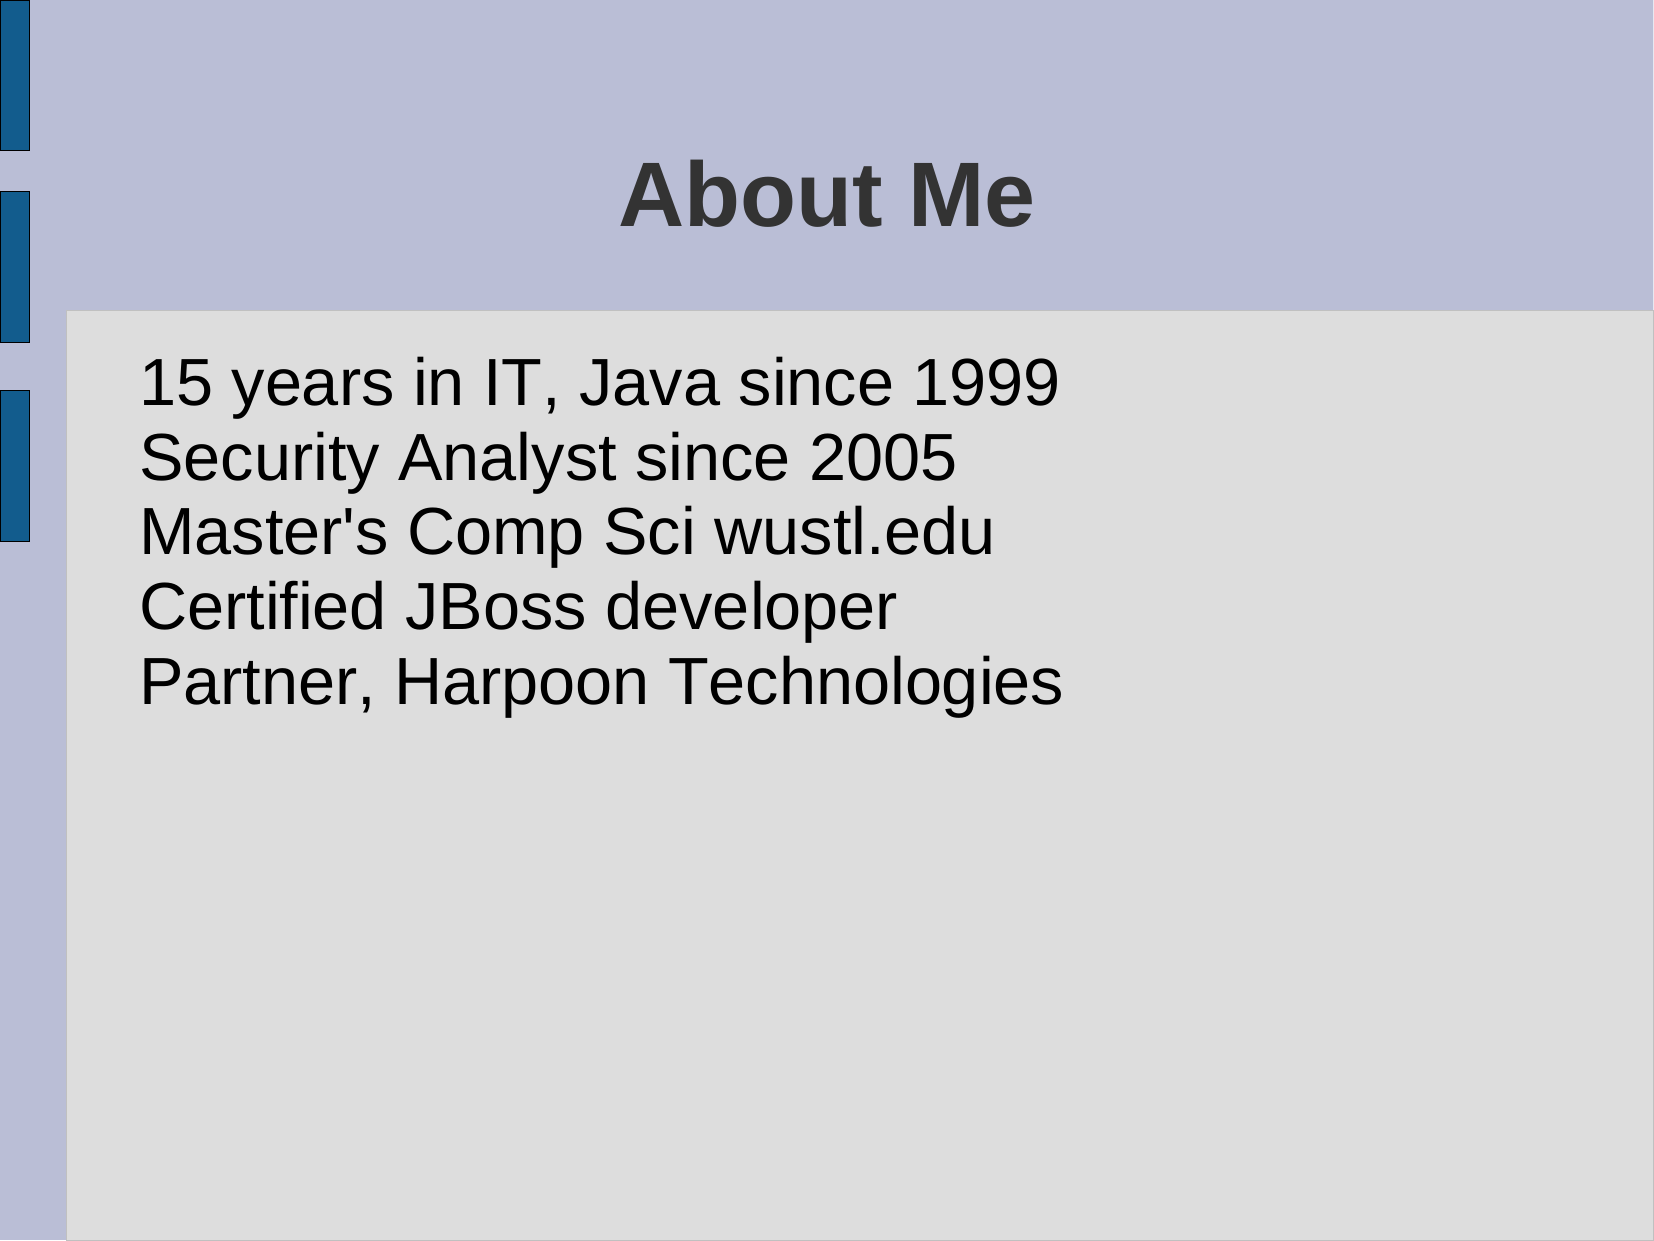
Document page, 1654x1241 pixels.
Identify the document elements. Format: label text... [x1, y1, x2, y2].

list 15 years in IT, Java since 1999 Security Analyst since 2005 Master's Comp Sci wustl.edu Certified JBoss developer Partner, Harpoon Technologies [121, 344, 1534, 1127]
title About Me [121, 91, 1534, 299]
